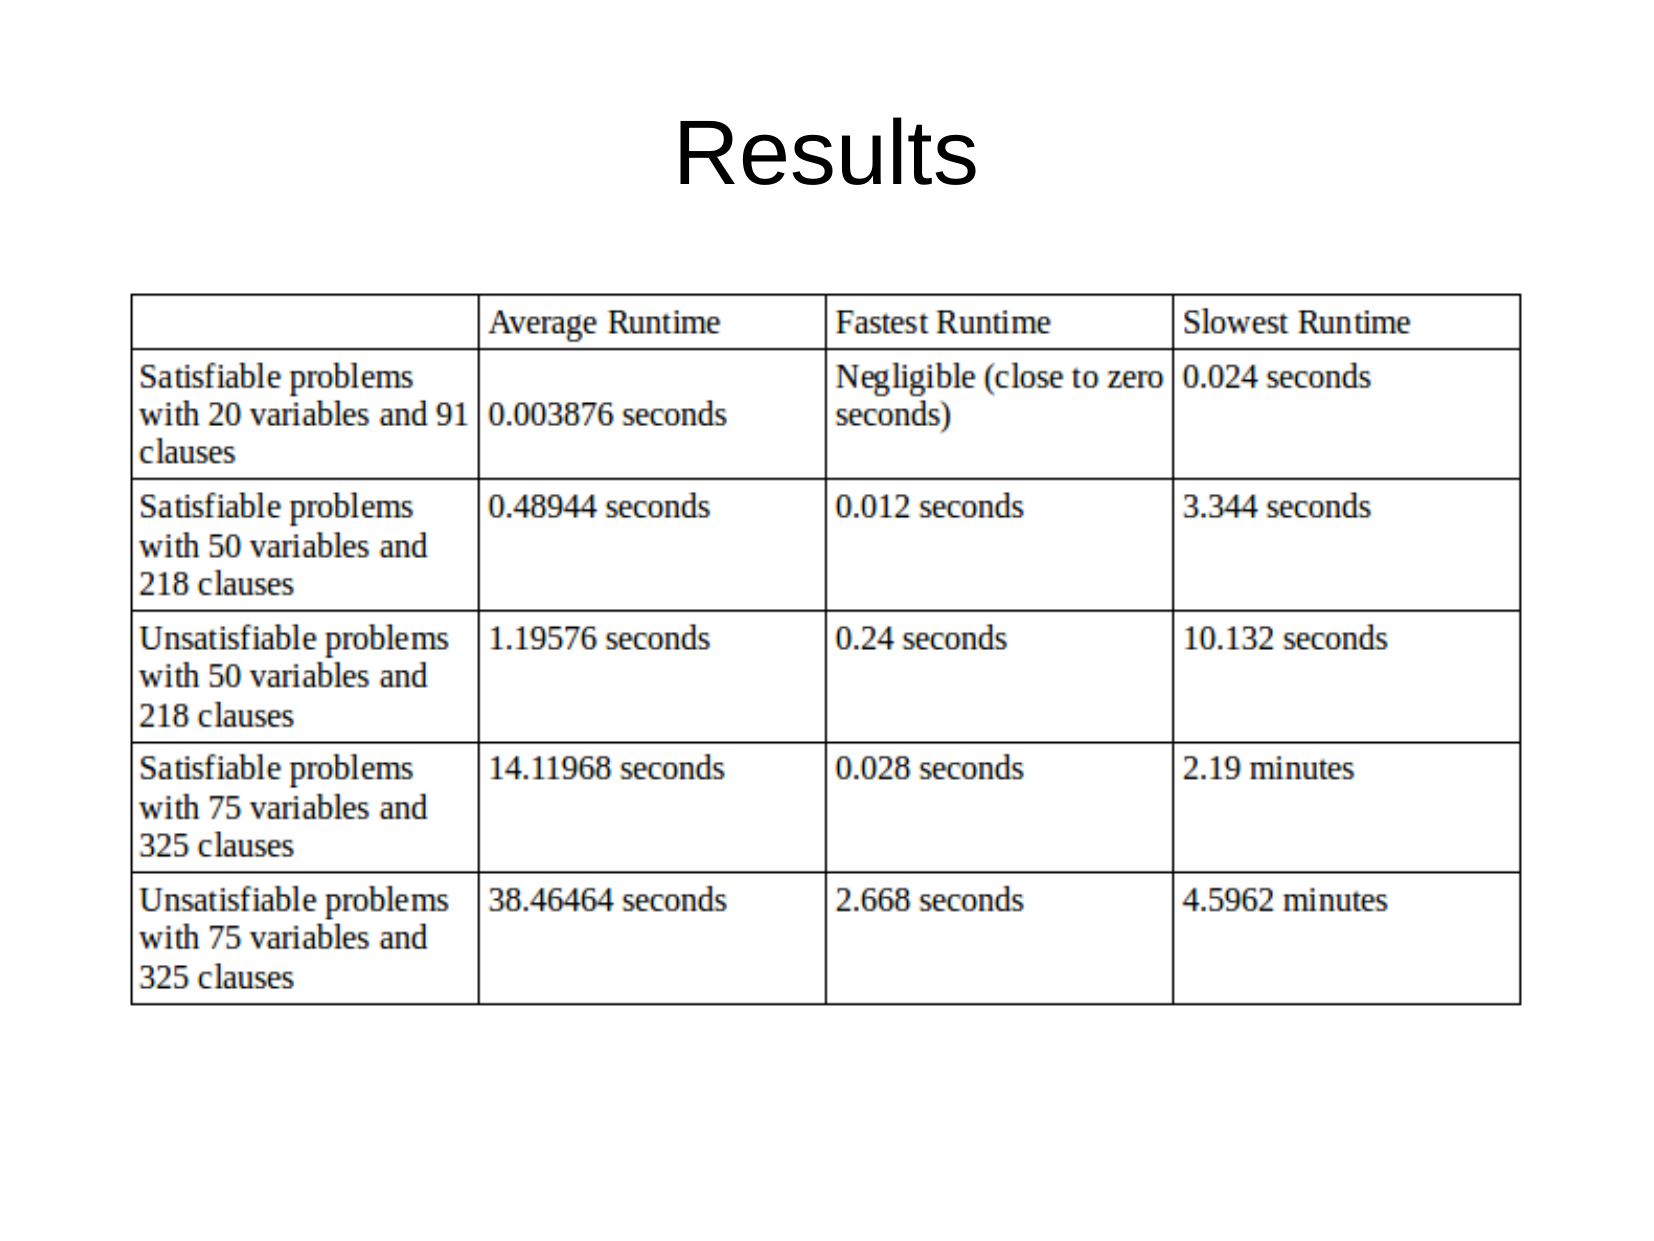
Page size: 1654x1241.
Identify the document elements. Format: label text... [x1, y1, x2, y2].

title Results [82, 49, 1571, 257]
picture [129, 290, 1524, 1010]
